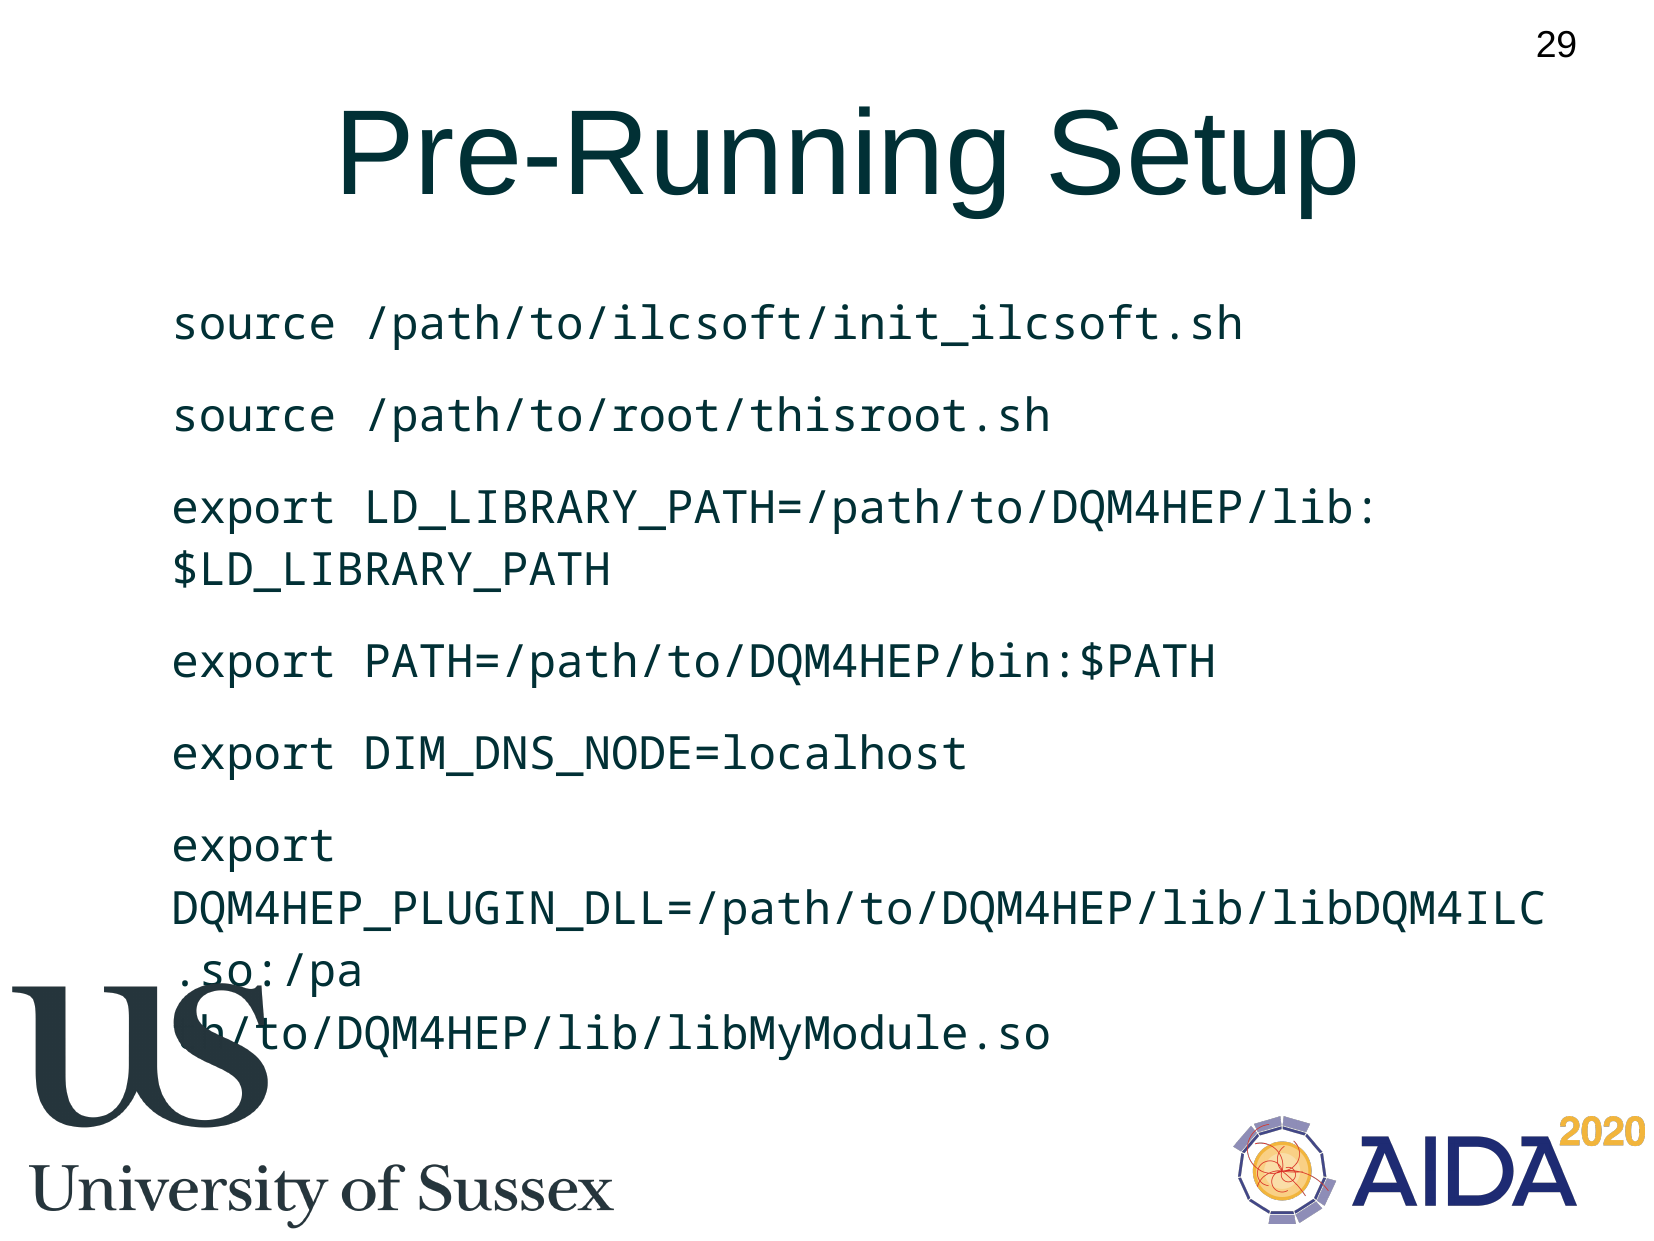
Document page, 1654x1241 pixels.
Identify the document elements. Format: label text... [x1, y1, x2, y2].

list source /path/to/ilcsoft/init_ilcsoft.sh source /path/to/root/thisroot.sh export LD_LIBRARY_PATH=/path/to/DQM4HEP/lib:$LD_LIBRARY_PATH export PATH=/path/to/DQM4HEP/bin:$PATH export DIM_DNS_NODE=localhost export DQM4HEP_PLUGIN_DLL=/path/to/DQM4HEP/lib/libDQM4ILC.so:/pa th/to/DQM4HEP/lib/libMyModule.so [82, 290, 1571, 957]
picture [1233, 1116, 1645, 1224]
text_box <number> [1521, 16, 1654, 84]
title Pre-Running Setup [82, 49, 1571, 257]
picture [11, 982, 615, 1229]
